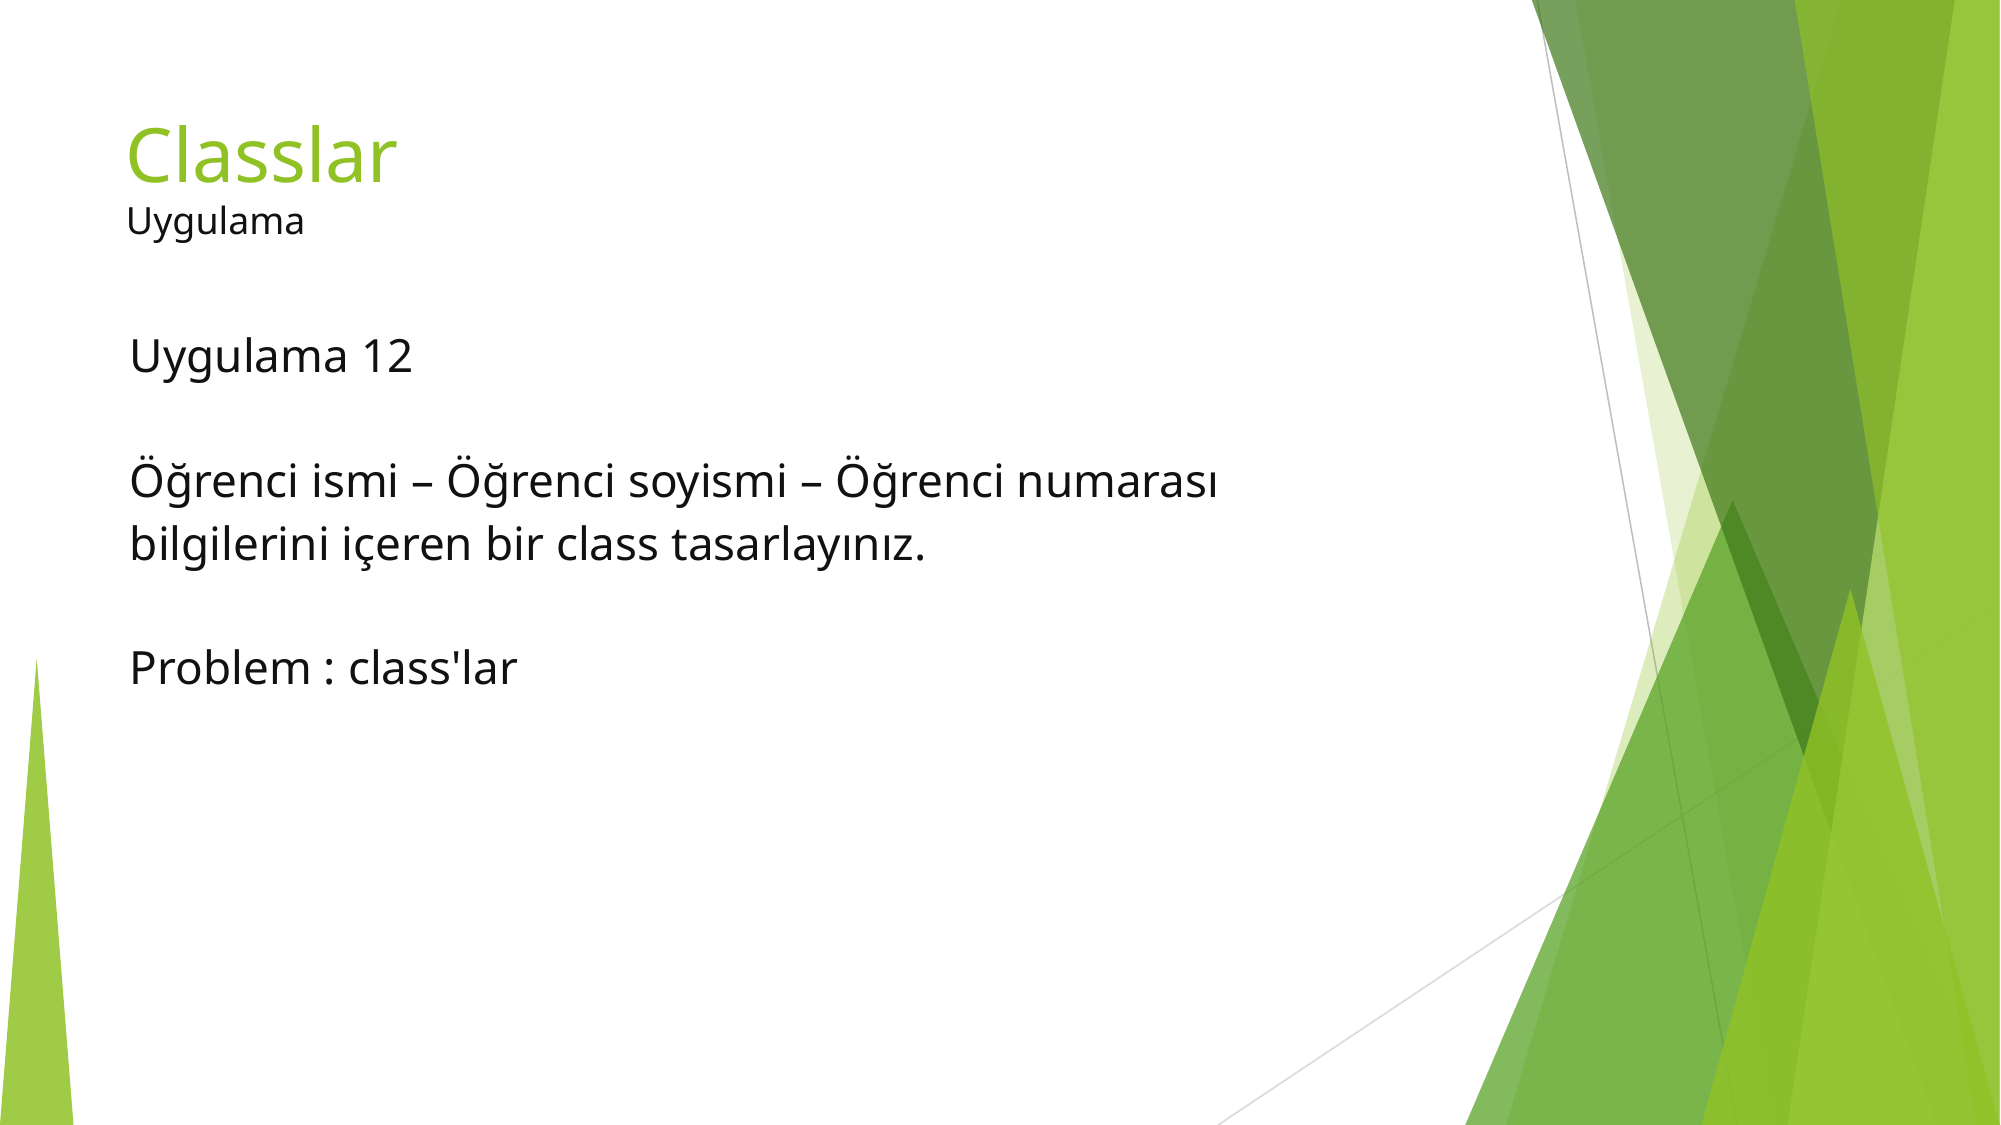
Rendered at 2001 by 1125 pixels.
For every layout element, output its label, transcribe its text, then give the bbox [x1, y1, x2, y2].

title Classlar Uygulama [111, 99, 1522, 317]
text_box Uygulama 12 Öğrenci ismi – Öğrenci soyismi – Öğrenci numarası bilgilerini içeren bir class tasarlayınız. Problem : class'lar [129, 291, 1335, 919]
